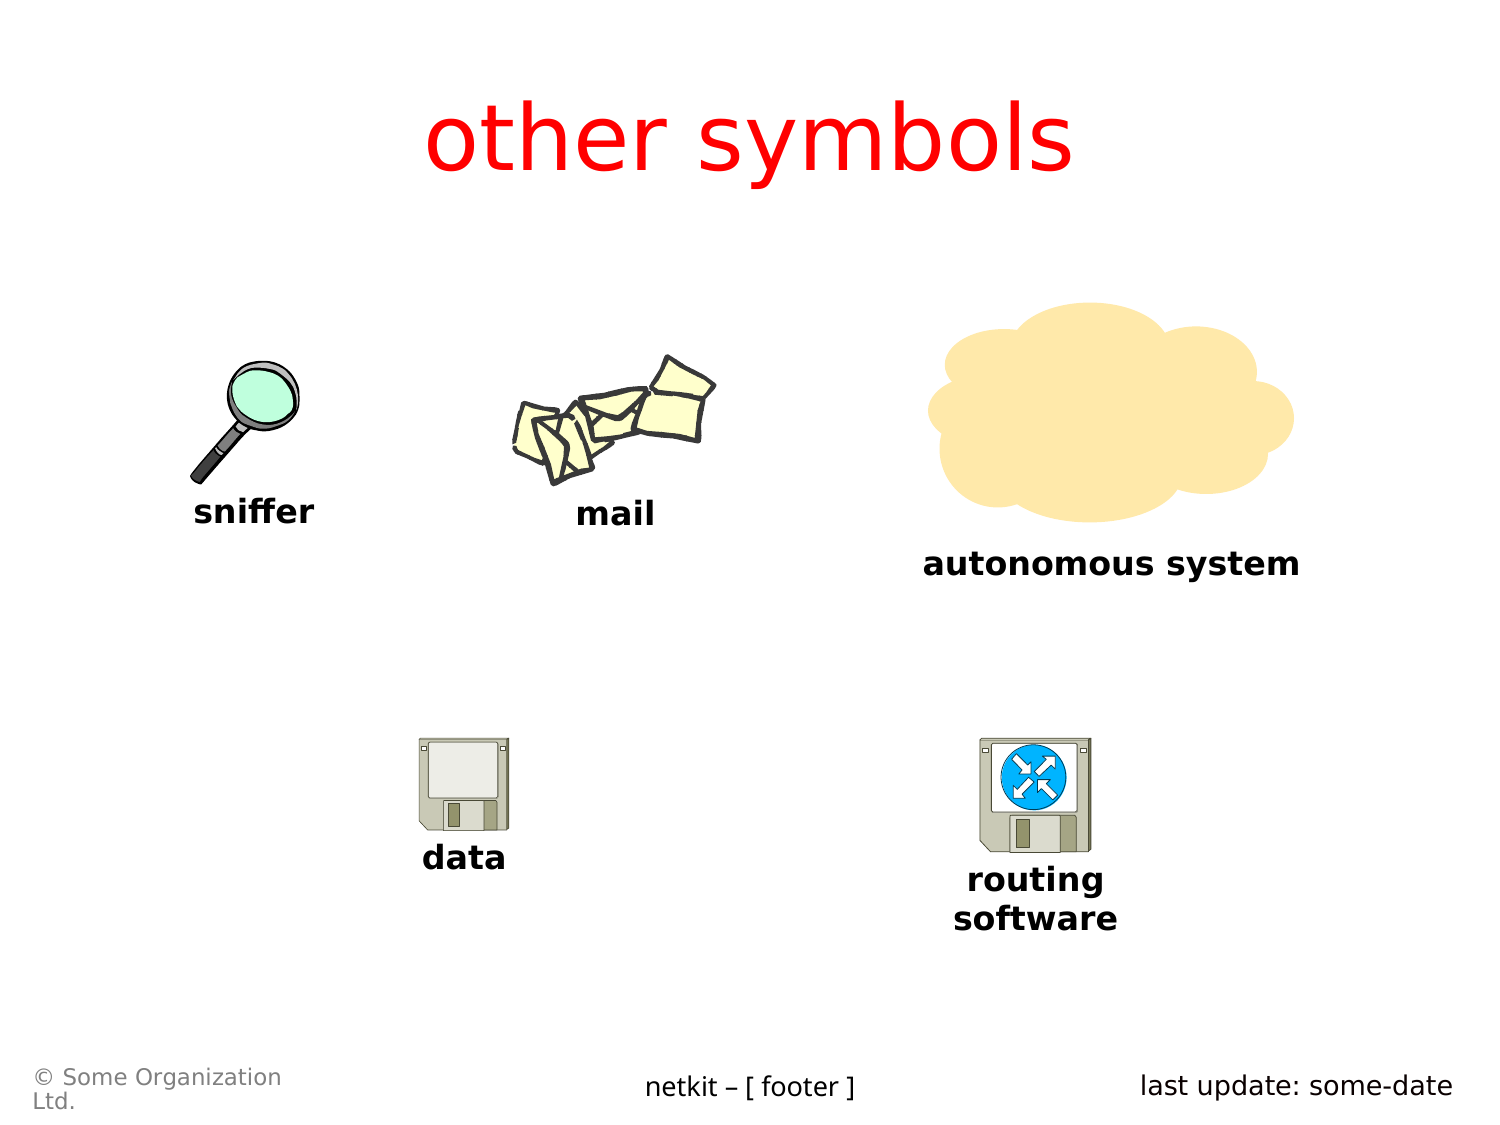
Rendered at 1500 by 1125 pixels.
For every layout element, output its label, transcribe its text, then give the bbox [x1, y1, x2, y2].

text_box [190, 360, 300, 484]
text_box autonomous system [870, 537, 1353, 592]
title other symbols [75, 45, 1426, 233]
picture [979, 737, 1093, 853]
picture [418, 737, 511, 832]
text_box routing software [929, 853, 1143, 946]
text_box sniffer [147, 484, 361, 539]
text_box data [357, 830, 571, 885]
text_box mail [509, 486, 723, 541]
text_box [512, 354, 717, 486]
text_box [927, 302, 1295, 523]
